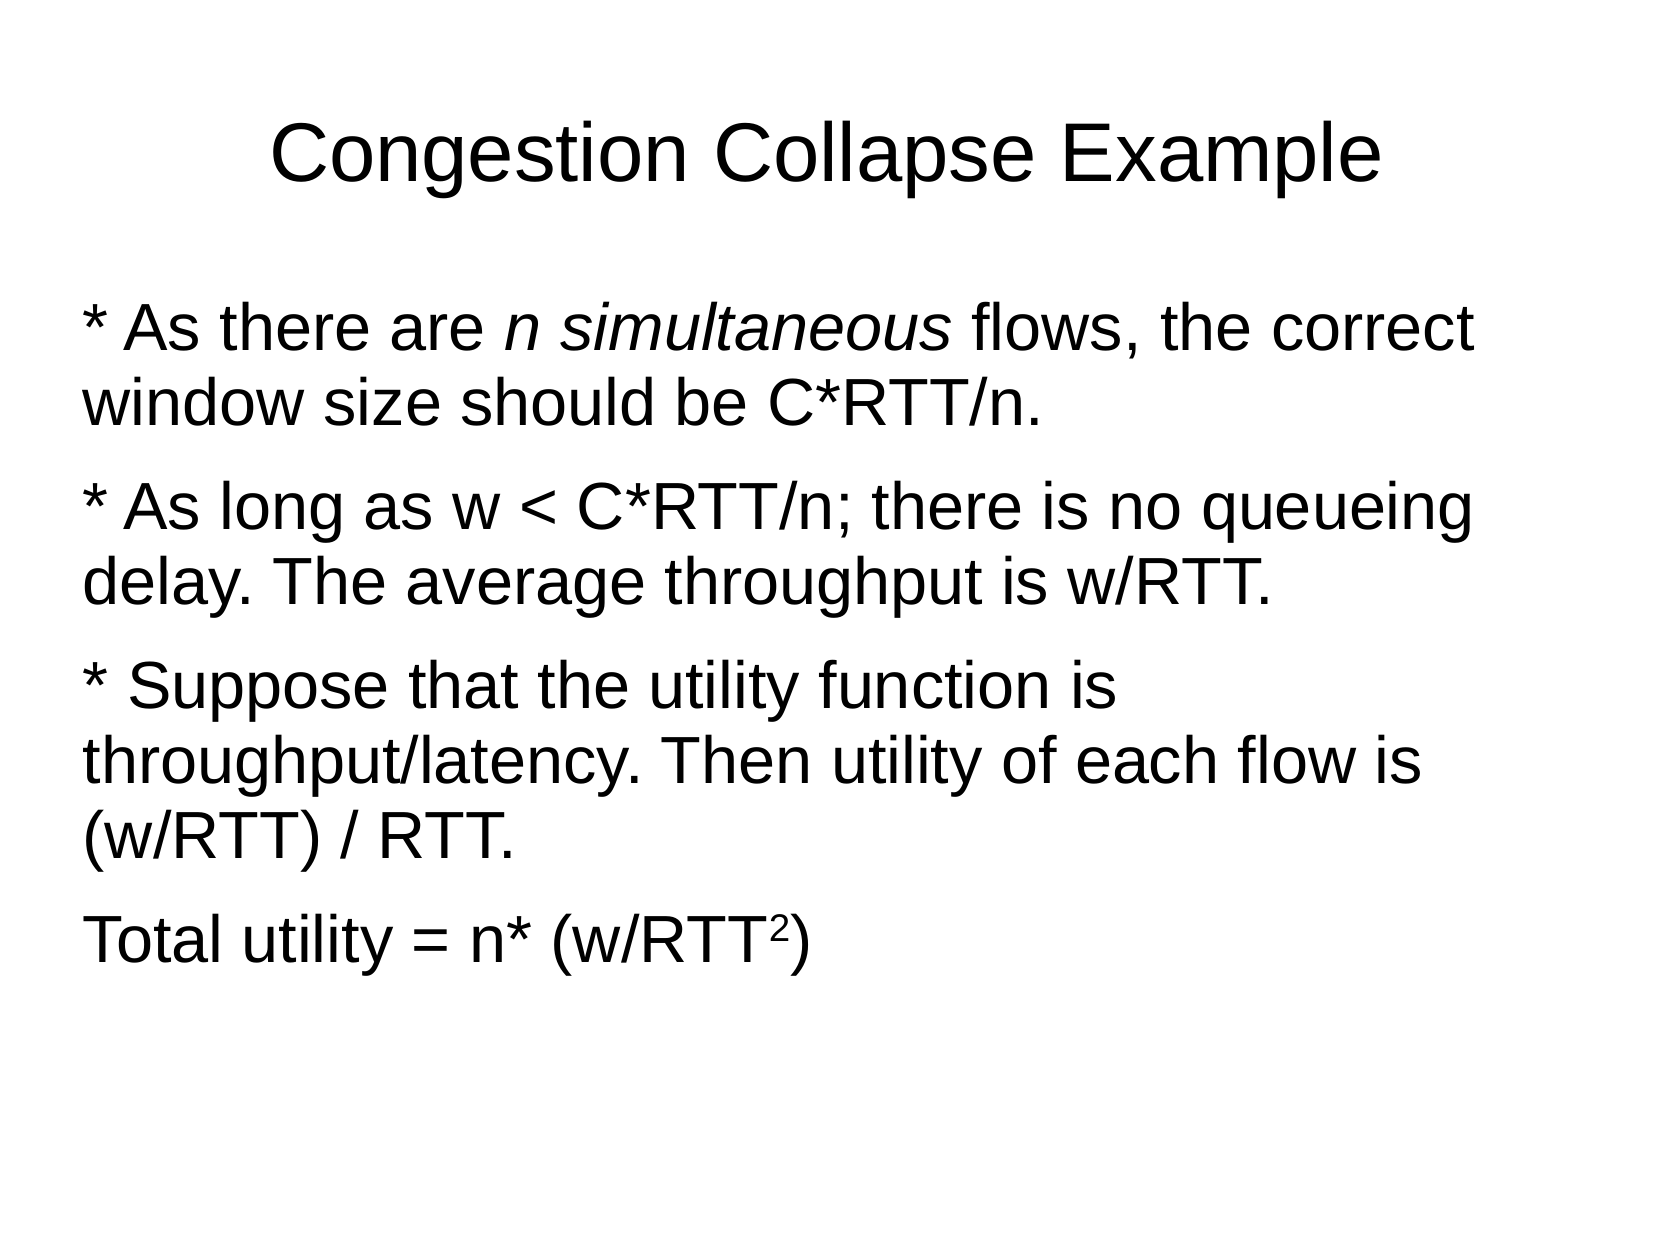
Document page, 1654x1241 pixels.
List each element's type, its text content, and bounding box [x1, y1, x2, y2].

title Congestion Collapse Example [82, 49, 1571, 257]
list * As there are n simultaneous flows, the correct window size should be C*RTT/n. * As long as w < C*RTT/n; there is no queueing delay. The average throughput is w/RTT. * Suppose that the utility function is throughput/latency. Then utility of each flow is (w/RTT) / RTT. Total utility = n* (w/RTT2) [82, 290, 1571, 1010]
